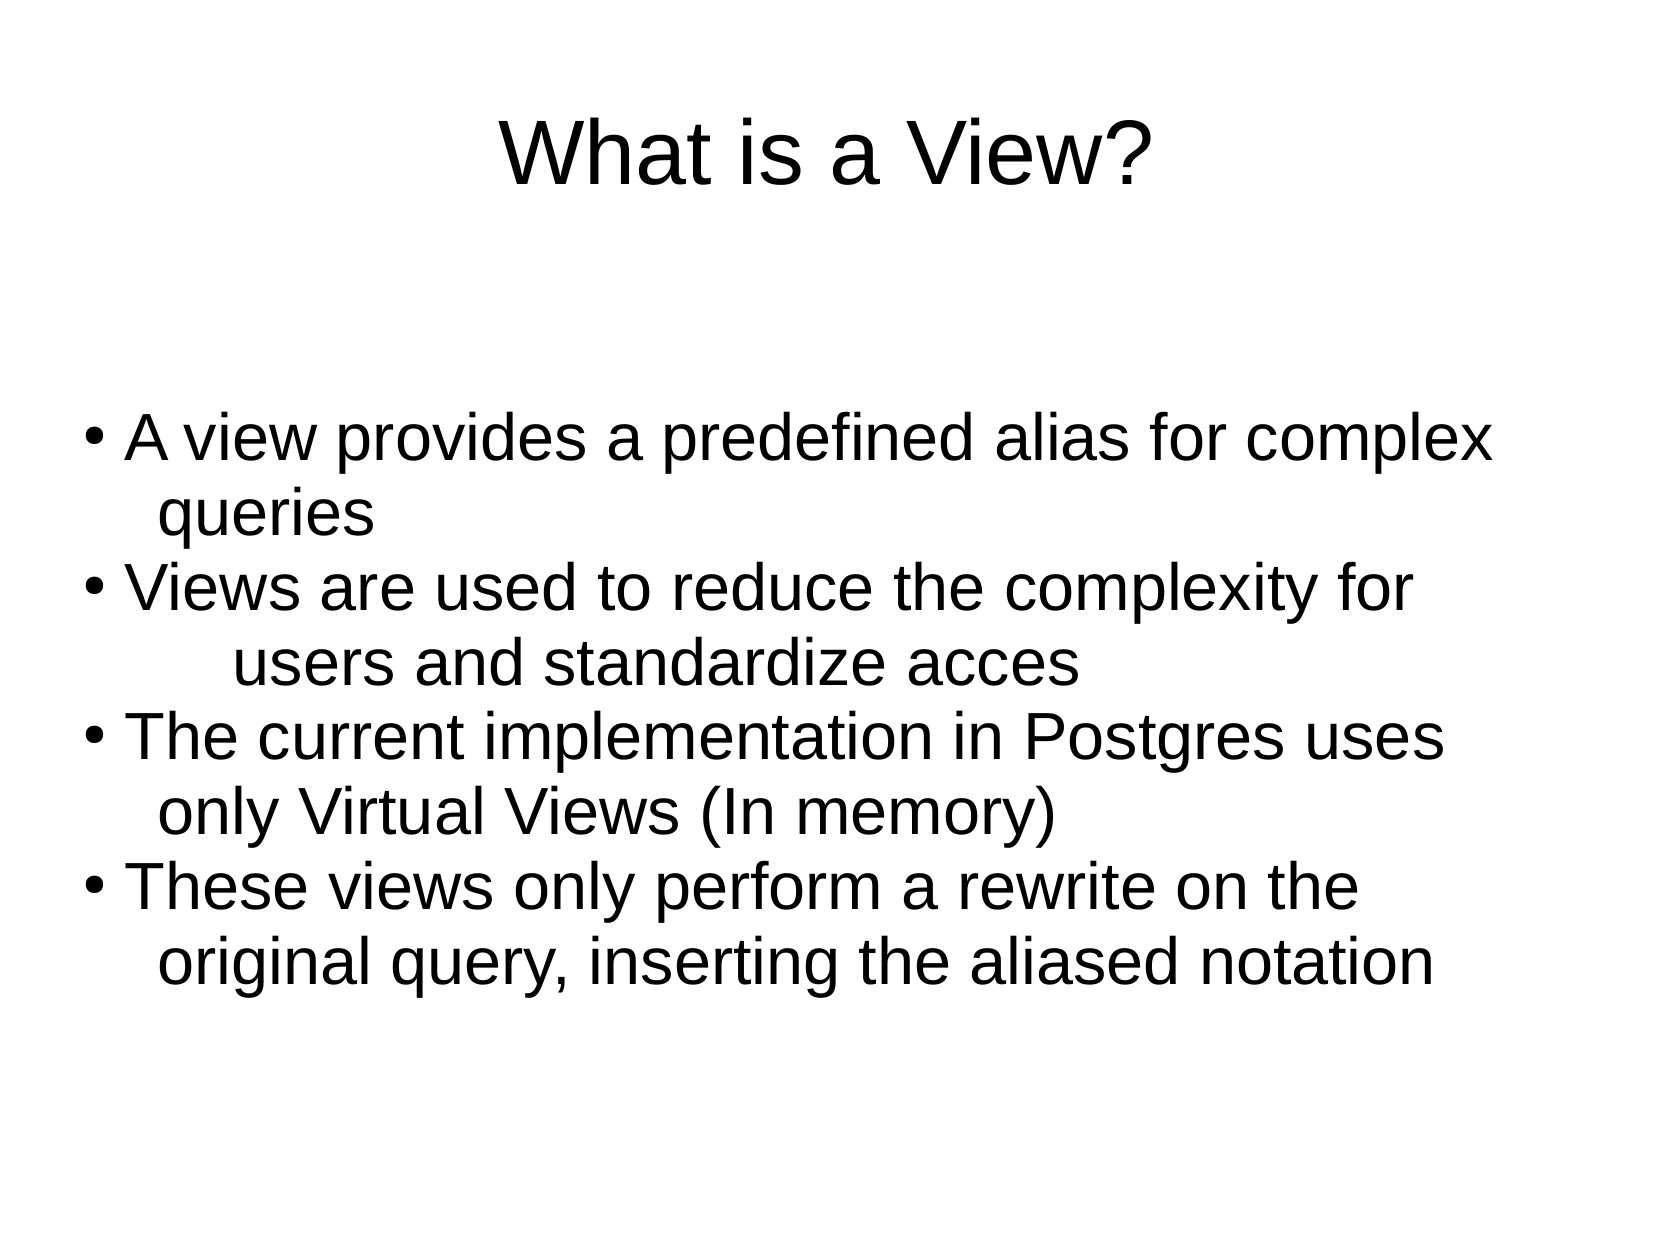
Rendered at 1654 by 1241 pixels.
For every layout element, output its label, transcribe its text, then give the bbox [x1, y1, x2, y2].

subtitle A view provides a predefined alias for complex queries Views are used to reduce the complexity for users and standardize acces The current implementation in Postgres uses only Virtual Views (In memory) These views only perform a rewrite on the original query, inserting the aliased notation [82, 297, 1571, 1102]
title What is a View? [82, 56, 1571, 250]
